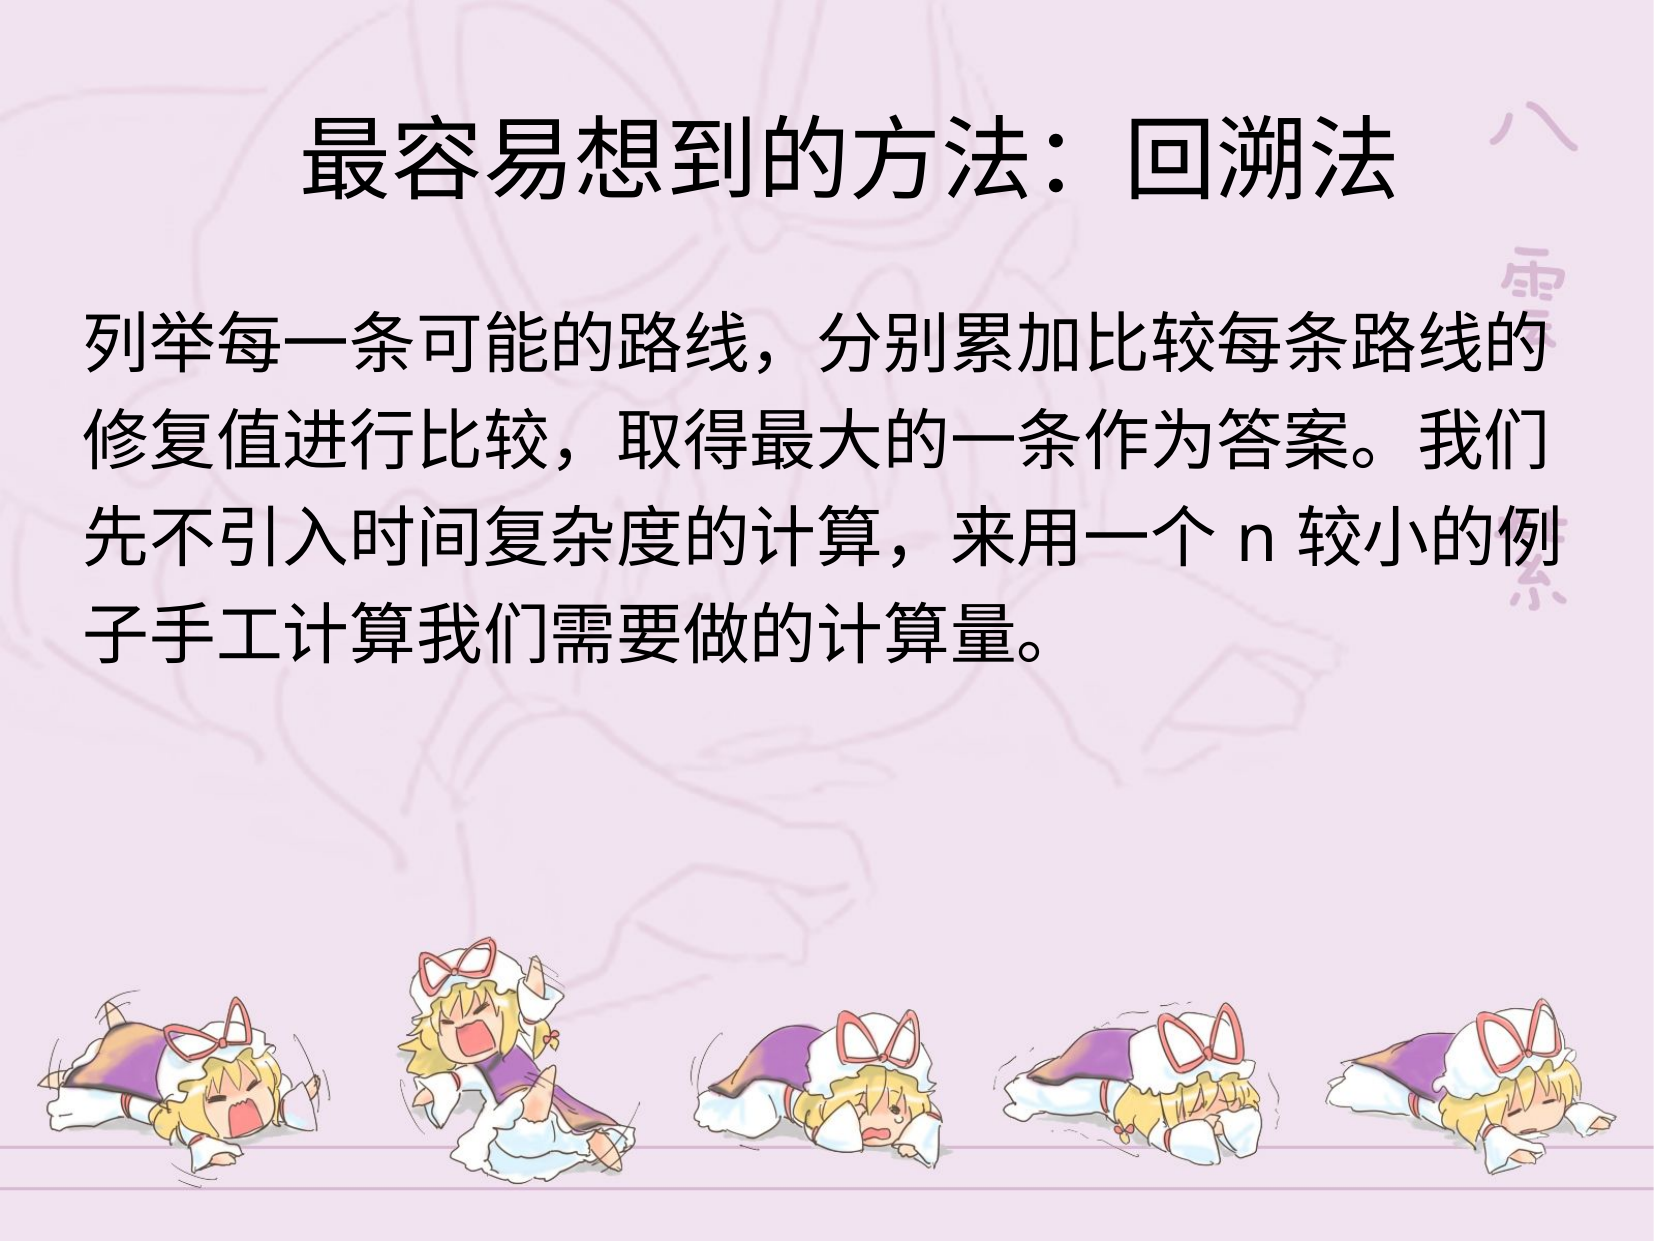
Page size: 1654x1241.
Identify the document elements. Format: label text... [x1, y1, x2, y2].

picture [0, 0, 1654, 1241]
list 列举每一条可能的路线，分别累加比较每条路线的修复值进行比较，取得最大的一条作为答案。我们先不引入时间复杂度的计算，来用一个n较小的例子手工计算我们需要做的计算量。 [82, 290, 1571, 1109]
title 最容易想到的方法：回溯法 [82, 49, 1571, 257]
